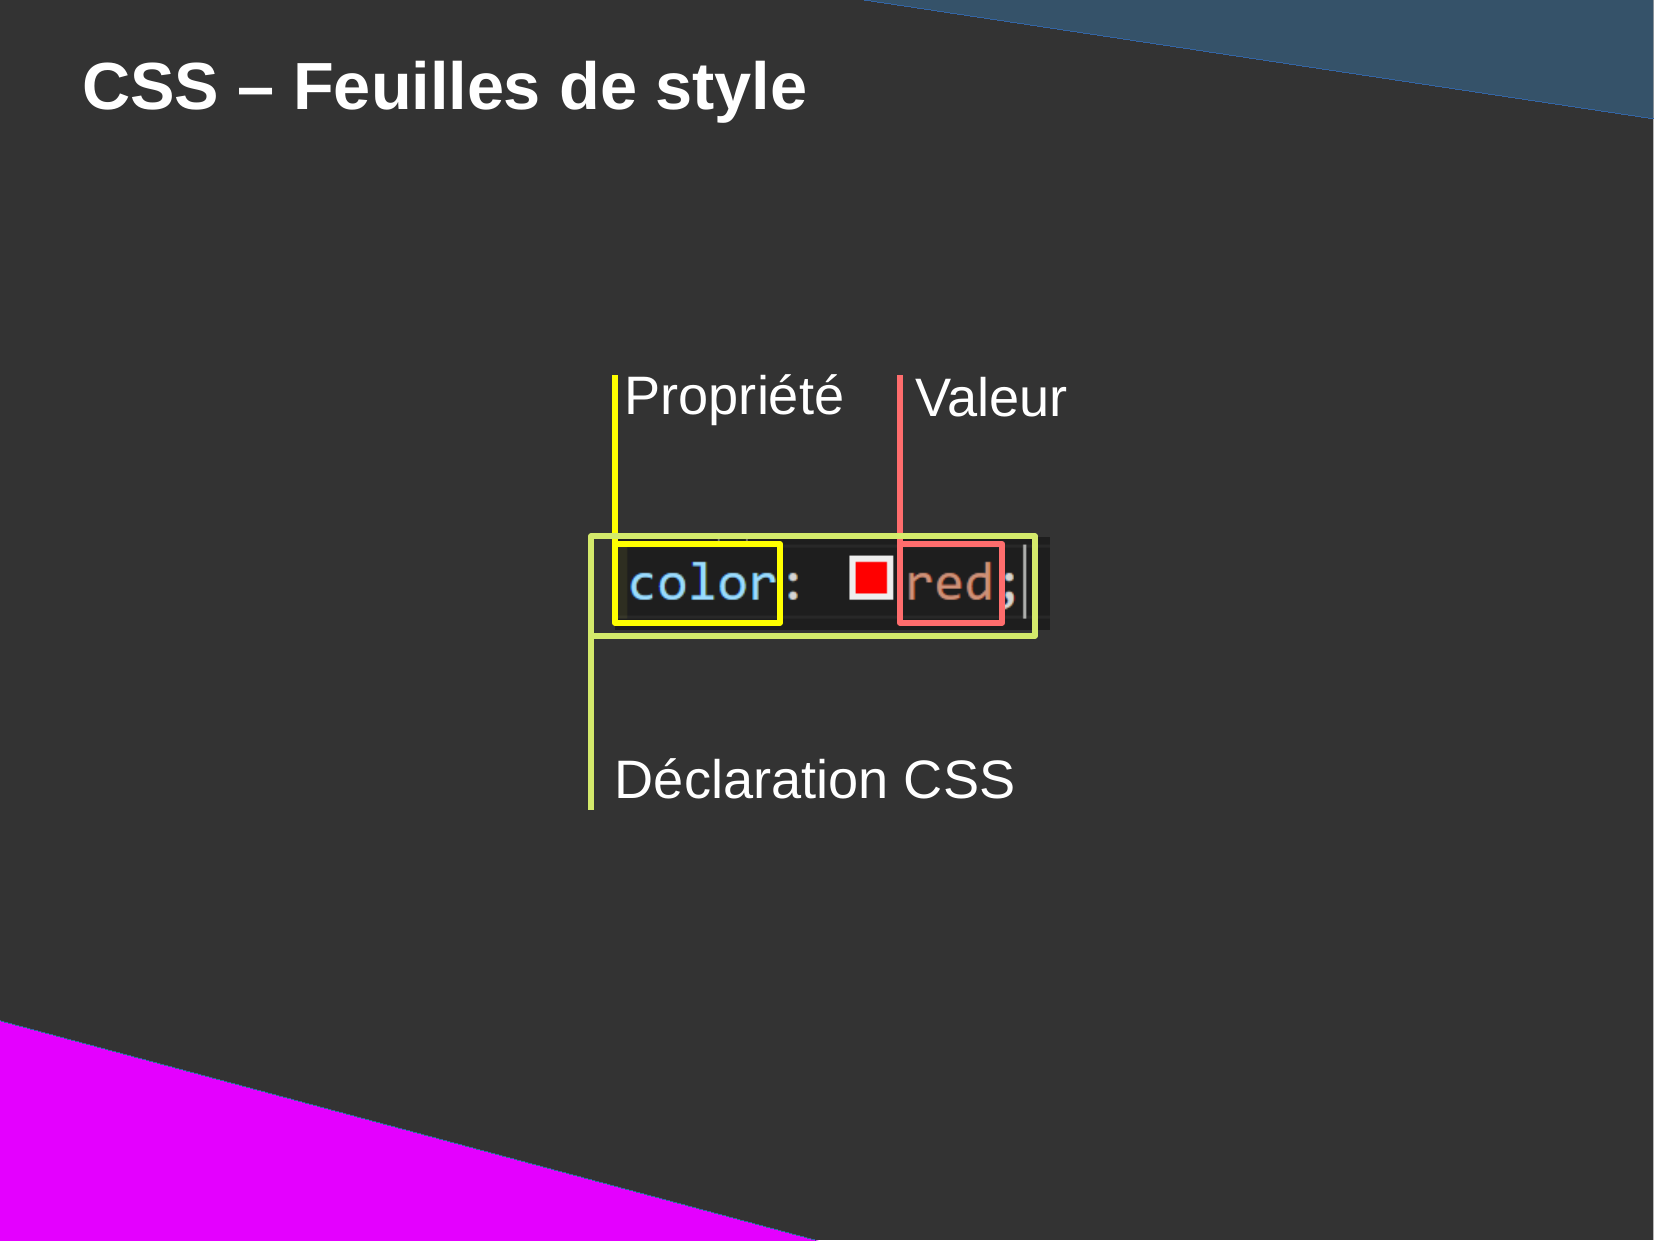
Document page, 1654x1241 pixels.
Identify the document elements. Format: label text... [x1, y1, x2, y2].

title Valeur [914, 367, 1155, 459]
picture [1038, 537, 1050, 631]
picture [618, 547, 777, 620]
text_box [864, 0, 1654, 119]
title Propriété [624, 365, 871, 465]
picture [903, 547, 999, 620]
picture [615, 539, 1032, 631]
title Déclaration CSS [614, 749, 1081, 871]
title CSS – Feuilles de style [82, 49, 1571, 152]
text_box [0, 1020, 819, 1241]
